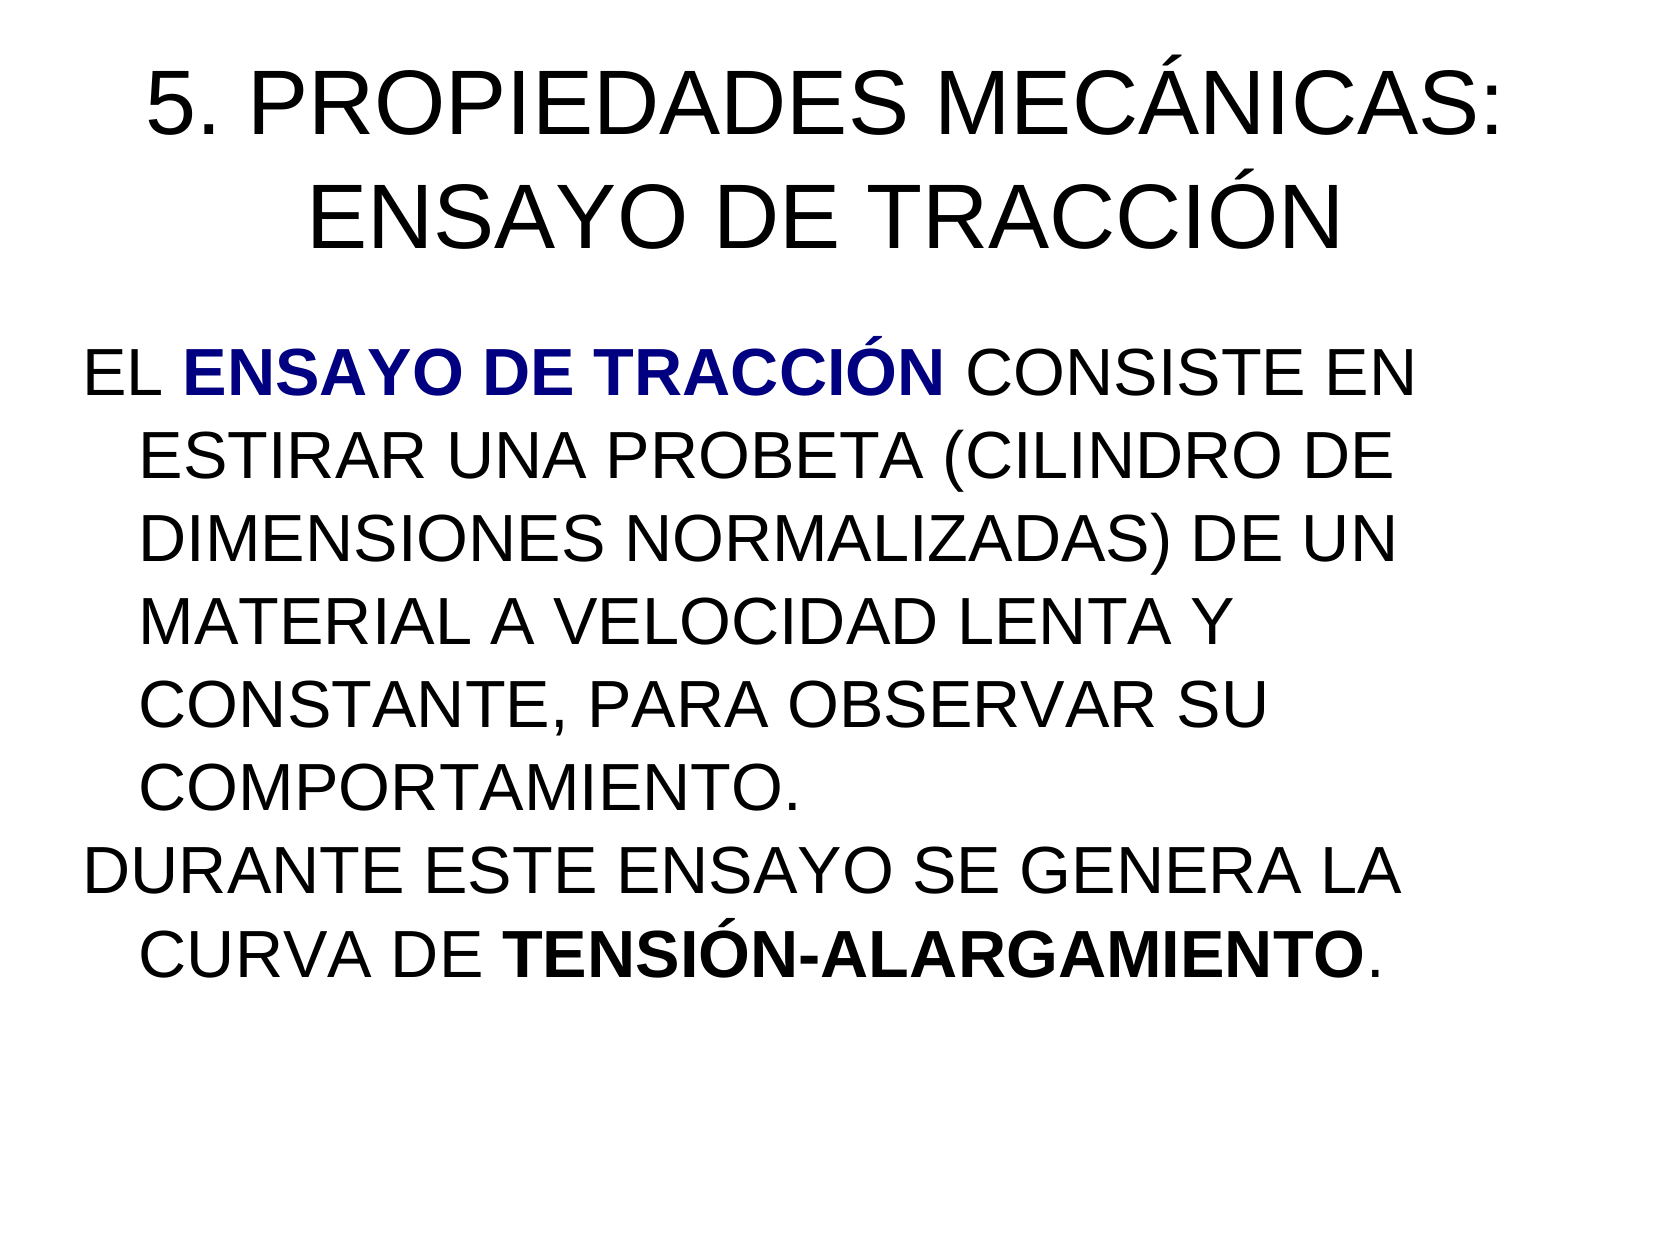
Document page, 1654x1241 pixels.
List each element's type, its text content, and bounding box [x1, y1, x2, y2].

subtitle EL ENSAYO DE TRACCIÓN CONSISTE EN ESTIRAR UNA PROBETA (CILINDRO DE DIMENSIONES NORMALIZADAS) DE UN MATERIAL A VELOCIDAD LENTA Y CONSTANTE, PARA OBSERVAR SU COMPORTAMIENTO. DURANTE ESTE ENSAYO SE GENERA LA CURVA DE TENSIÓN-ALARGAMIENTO. [82, 290, 1571, 1109]
title 5. PROPIEDADES MECÁNICAS: ENSAYO DE TRACCIÓN [82, 38, 1571, 268]
